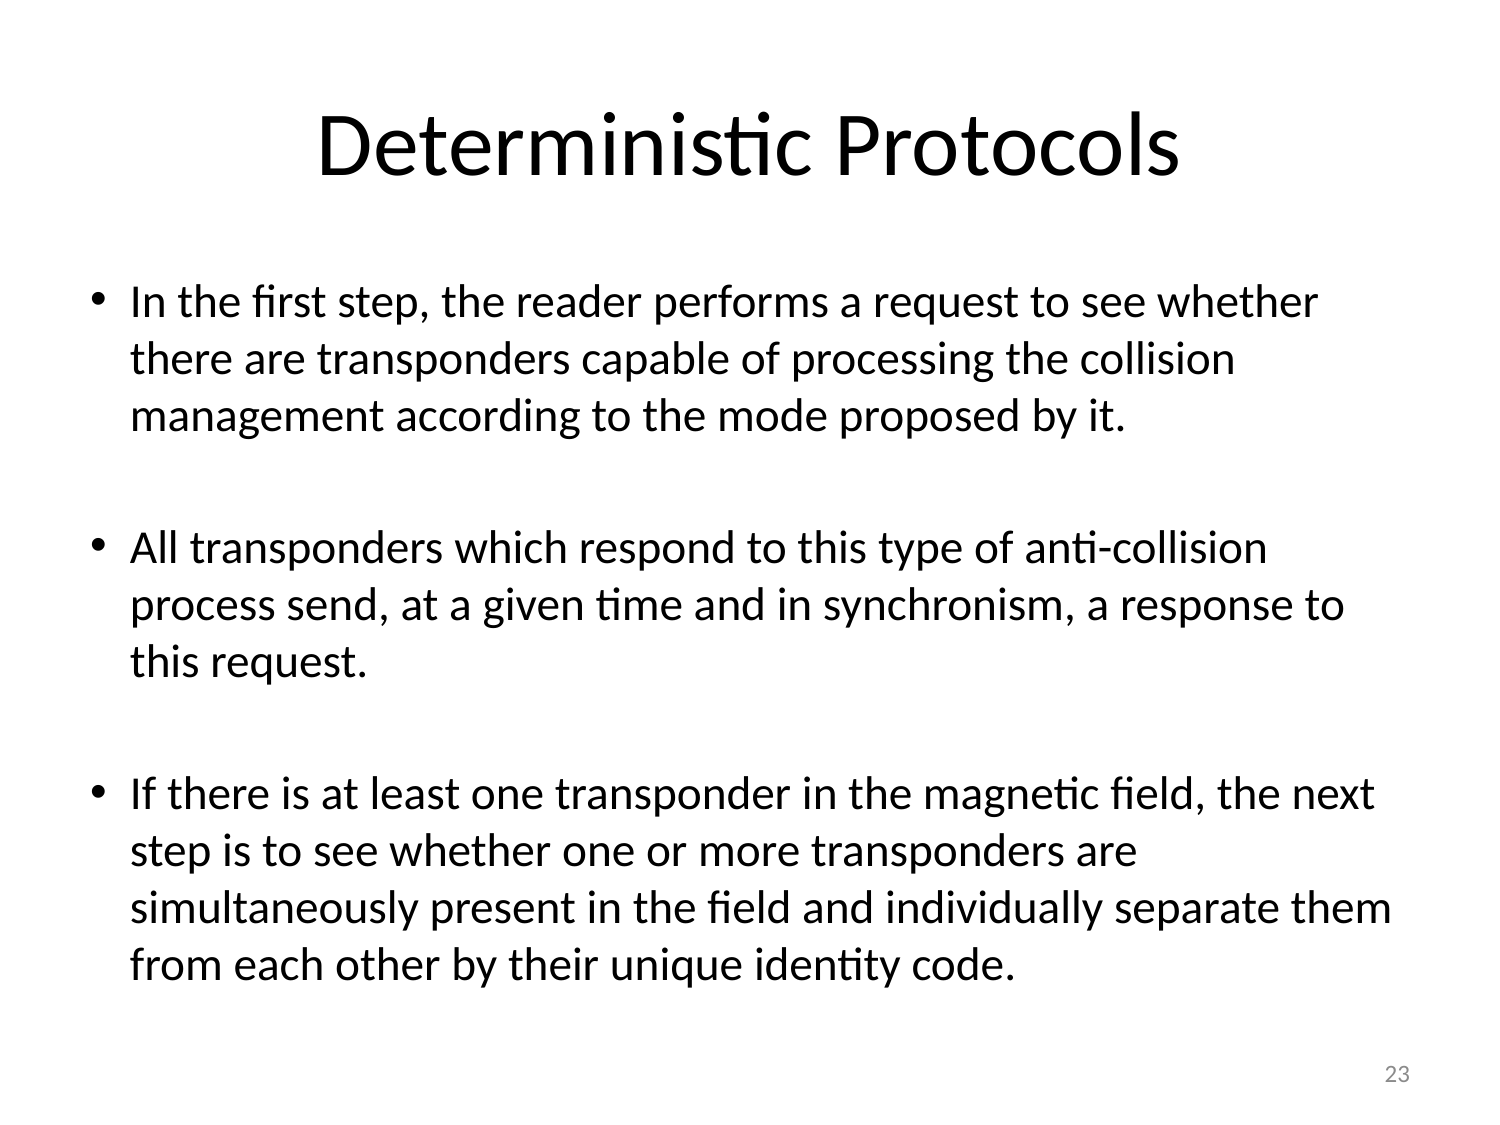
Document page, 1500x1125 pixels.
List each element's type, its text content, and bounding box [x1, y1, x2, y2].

title Deterministic Protocols [75, 45, 1425, 233]
list In the first step, the reader performs a request to see whether there are transponders capable of processing the collision management according to the mode proposed by it. All transponders which respond to this type of anti-collision process send, at a given time and in synchronism, a response to this request. If there is at least one transponder in the magnetic field, the next step is to see whether one or more transponders are simultaneously present in the field and individually separate them from each other by their unique identity code. [75, 262, 1425, 1005]
slide_number <number> [1074, 1042, 1425, 1103]
